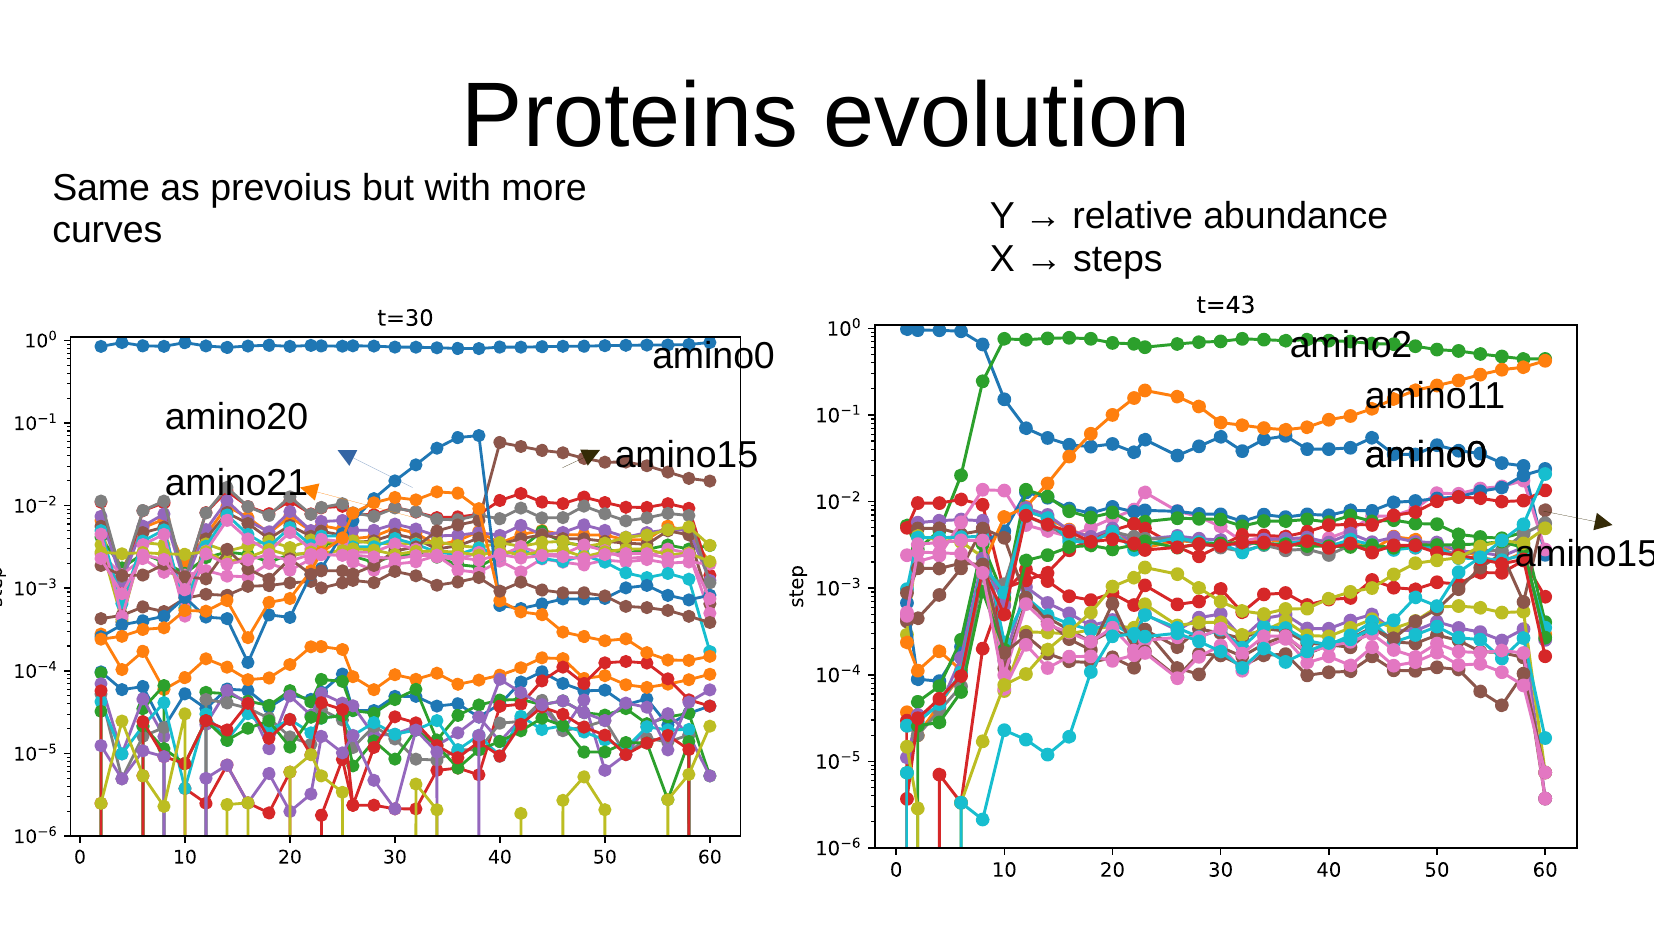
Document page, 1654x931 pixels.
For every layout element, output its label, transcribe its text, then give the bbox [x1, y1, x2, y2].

picture [0, 243, 1613, 923]
text_box amino21 [150, 453, 338, 553]
text_box amino2 [1275, 316, 1463, 376]
text_box amino15 [1500, 525, 1654, 624]
title Proteins evolution [82, 37, 1571, 193]
text_box amino11 [1350, 367, 1538, 467]
text_box amino20 [150, 388, 338, 453]
text_box amino0 [637, 327, 826, 427]
text_box Same as prevoius but with more curves [37, 159, 668, 259]
text_box amino15 [600, 426, 788, 526]
text_box amino0 [1350, 467, 1538, 526]
text_box Y → relative abundance X → steps [975, 187, 1501, 287]
